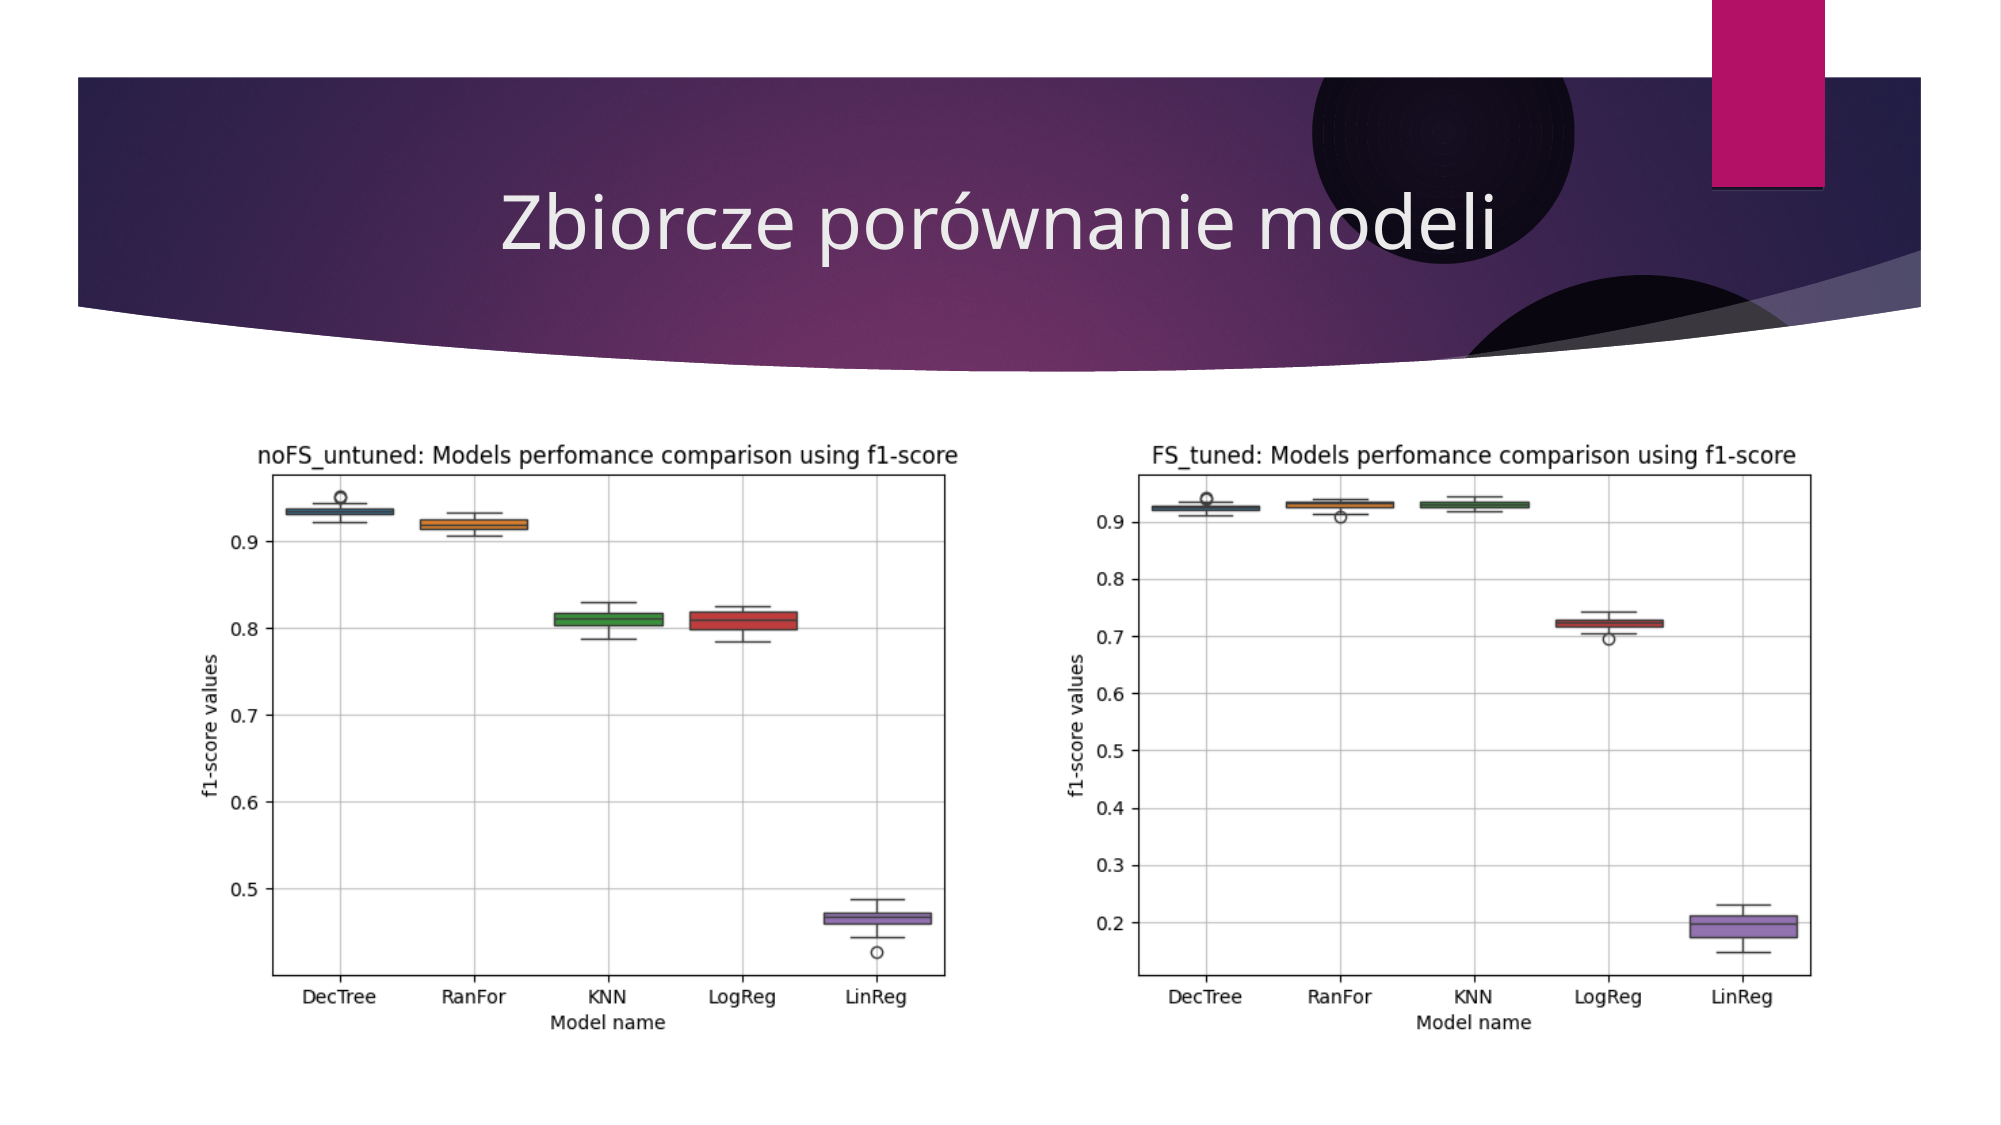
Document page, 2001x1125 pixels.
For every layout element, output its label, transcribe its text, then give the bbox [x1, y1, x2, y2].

title Zbiorcze porównanie modeli [464, 161, 1536, 278]
picture [164, 397, 1897, 1047]
